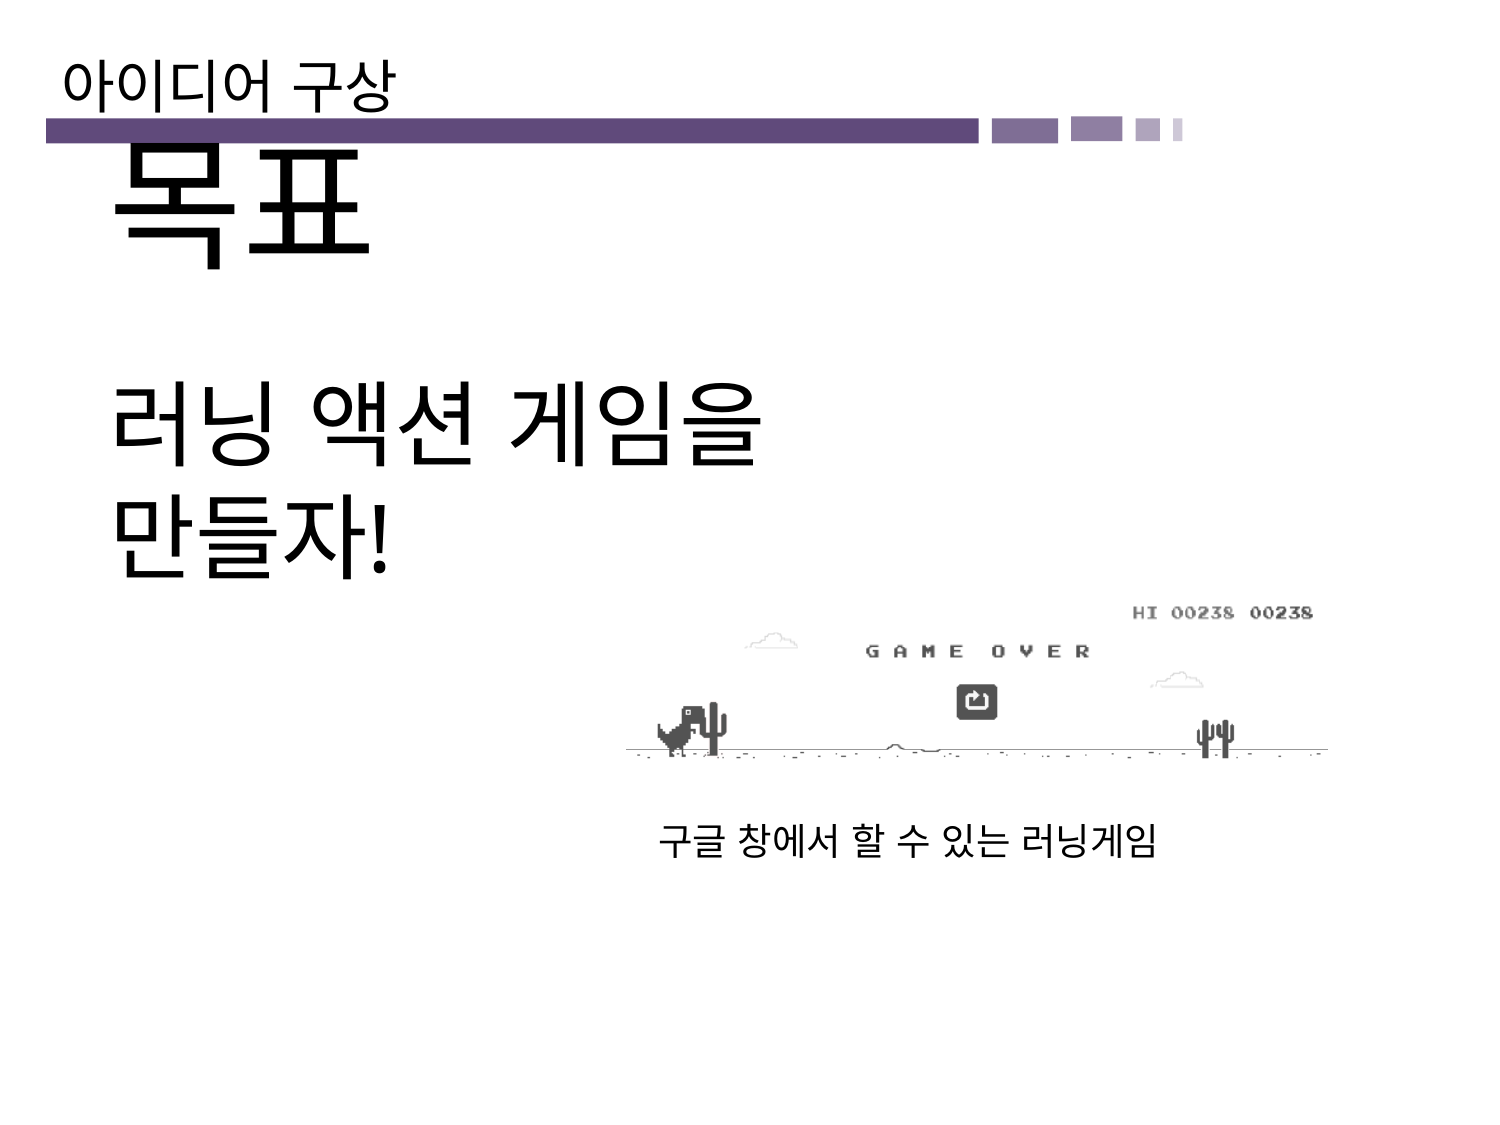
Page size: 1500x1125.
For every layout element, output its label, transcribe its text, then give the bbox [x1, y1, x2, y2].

text_box 목표 [93, 104, 845, 295]
picture [596, 574, 1329, 764]
text_box [845, 118, 979, 144]
text_box [991, 118, 1059, 144]
text_box 러닝 액션 게임을 만들자! [94, 358, 789, 599]
text_box [1071, 116, 1123, 142]
text_box 구글 창에서 할 수 있는 러닝게임 [643, 810, 1282, 871]
text_box 아이디어 구상 [46, 42, 774, 128]
text_box [1173, 118, 1183, 142]
text_box [1135, 118, 1160, 142]
text_box [46, 128, 93, 144]
